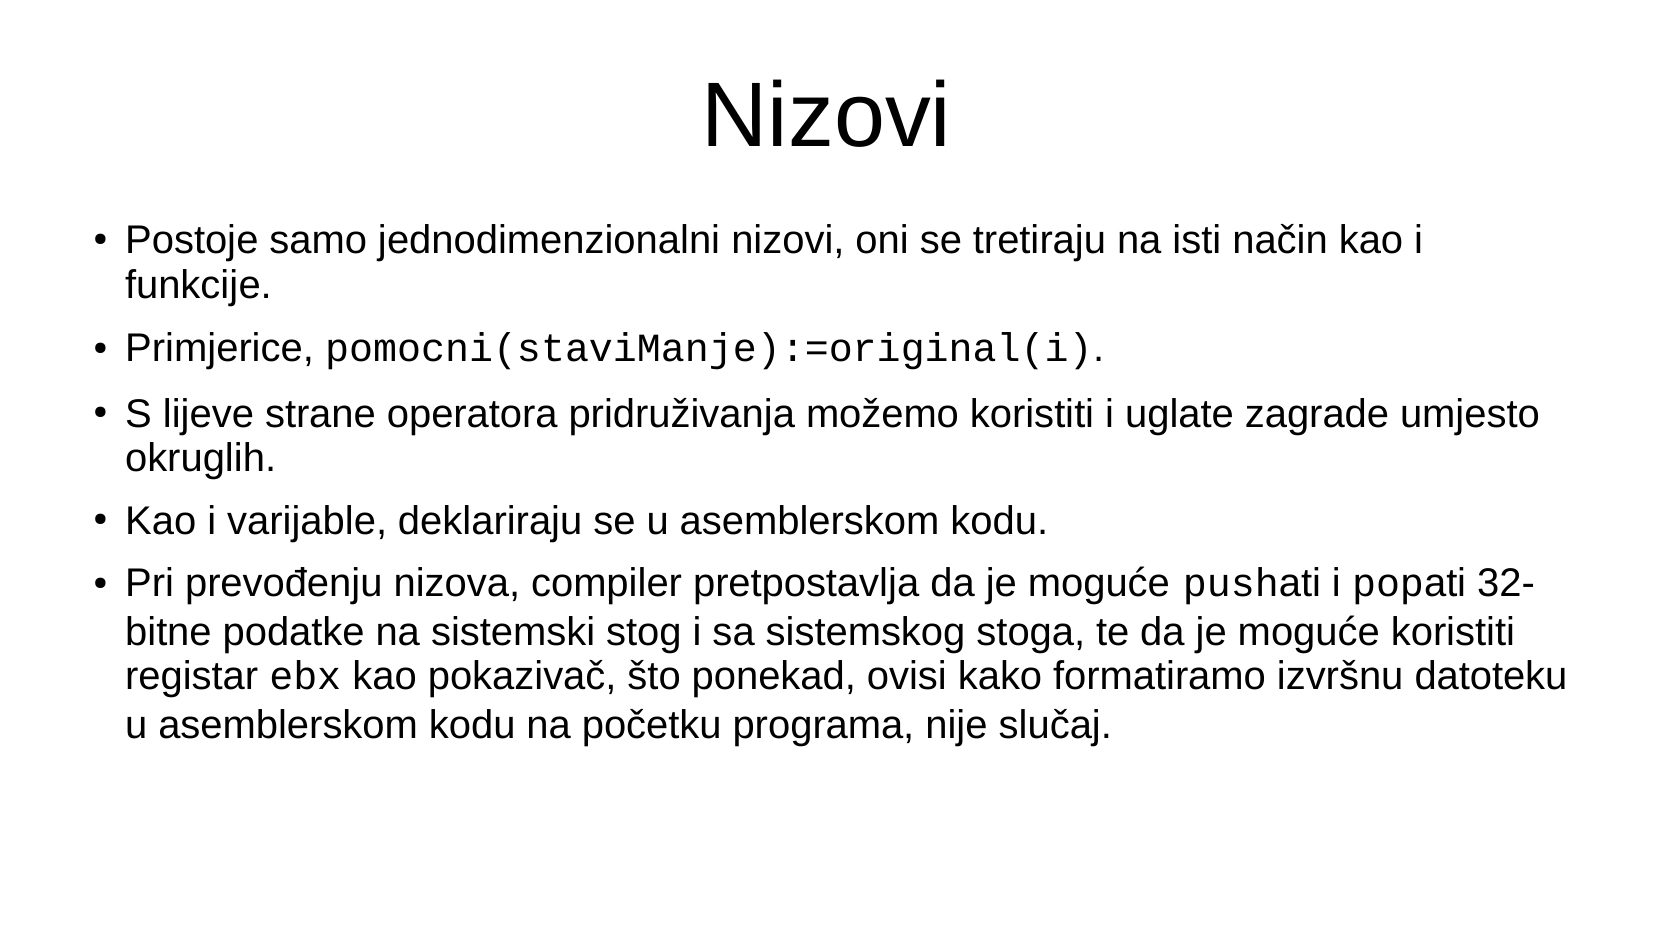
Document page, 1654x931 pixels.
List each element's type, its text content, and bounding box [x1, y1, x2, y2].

title Nizovi [82, 37, 1571, 193]
list Postoje samo jednodimenzionalni nizovi, oni se tretiraju na isti način kao i funkcije. Primjerice, pomocni(staviManje):=original(i). S lijeve strane operatora pridruživanja možemo koristiti i uglate zagrade umjesto okruglih. Kao i varijable, deklariraju se u asemblerskom kodu. Pri prevođenju nizova, compiler pretpostavlja da je moguće pushati i popati 32-bitne podatke na sistemski stog i sa sistemskog stoga, te da je moguće koristiti registar ebx kao pokazivač, što ponekad, ovisi kako formatiramo izvršnu datoteku u asemblerskom kodu na početku programa, nije slučaj. [82, 217, 1571, 758]
